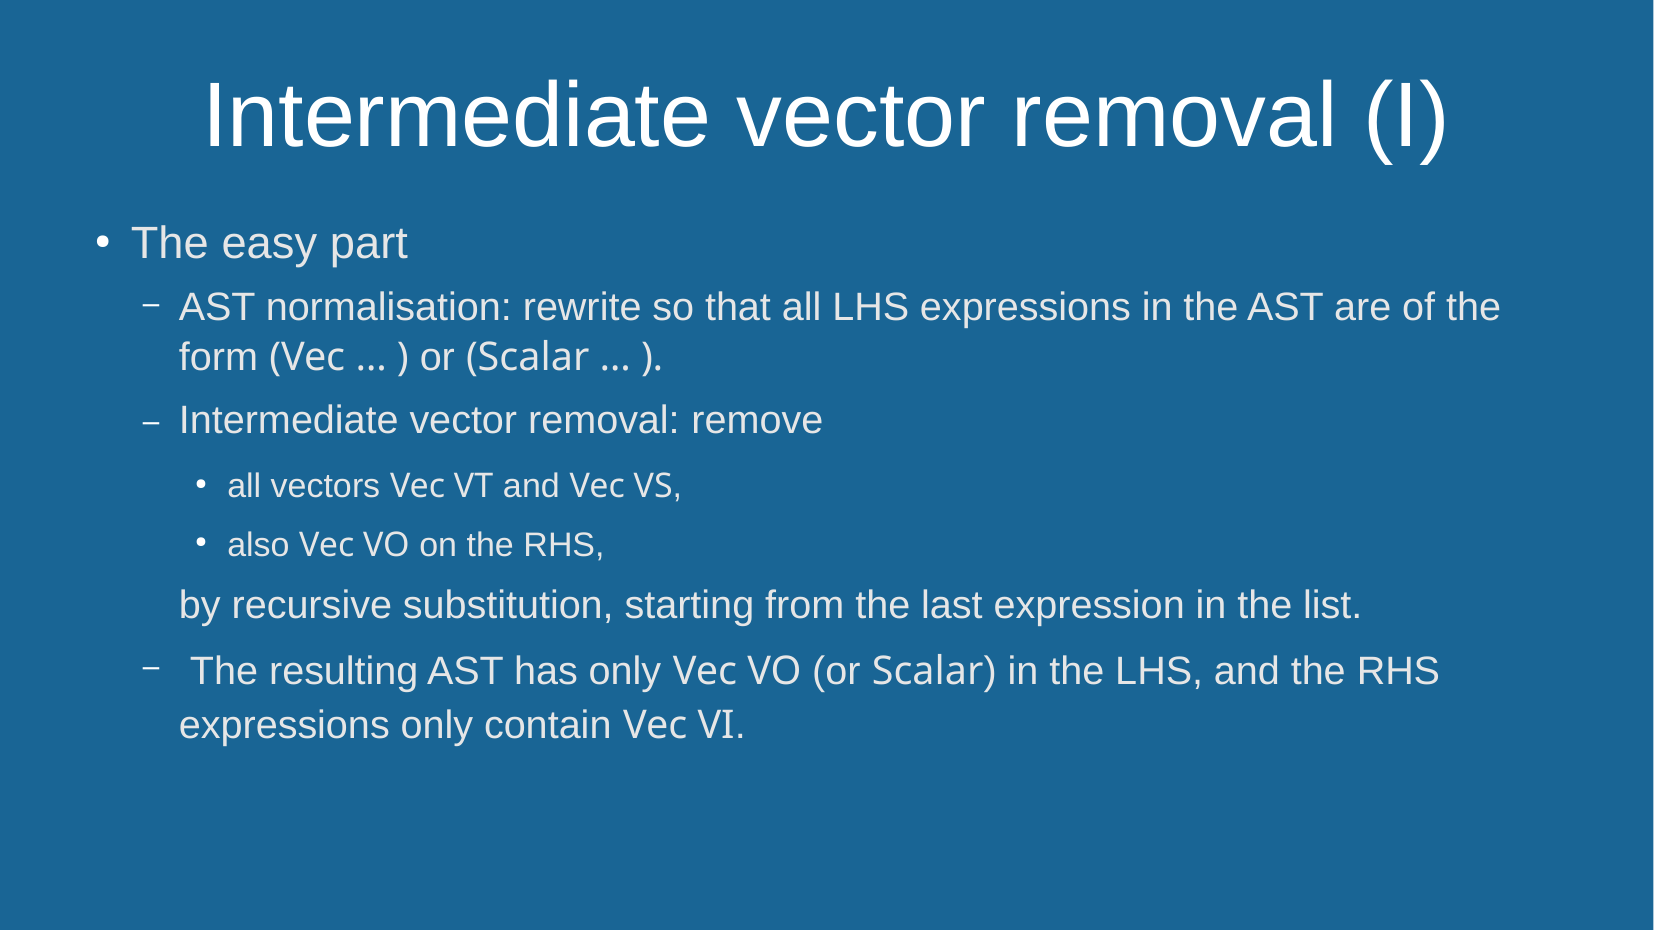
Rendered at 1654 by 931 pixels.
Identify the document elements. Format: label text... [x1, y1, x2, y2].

title Intermediate vector removal (I) [82, 37, 1571, 193]
list The easy part AST normalisation: rewrite so that all LHS expressions in the AST are of the form (Vec … ) or (Scalar … ). Intermediate vector removal: ﻿remove all vectors Vec VT and Vec VS, also Vec VO on the RHS, by recursive substitution, starting from the last expression in the list. The resulting AST has only Vec VO (or Scalar) in the LHS, and the RHS expressions only contain Vec VI. [82, 217, 1571, 758]
